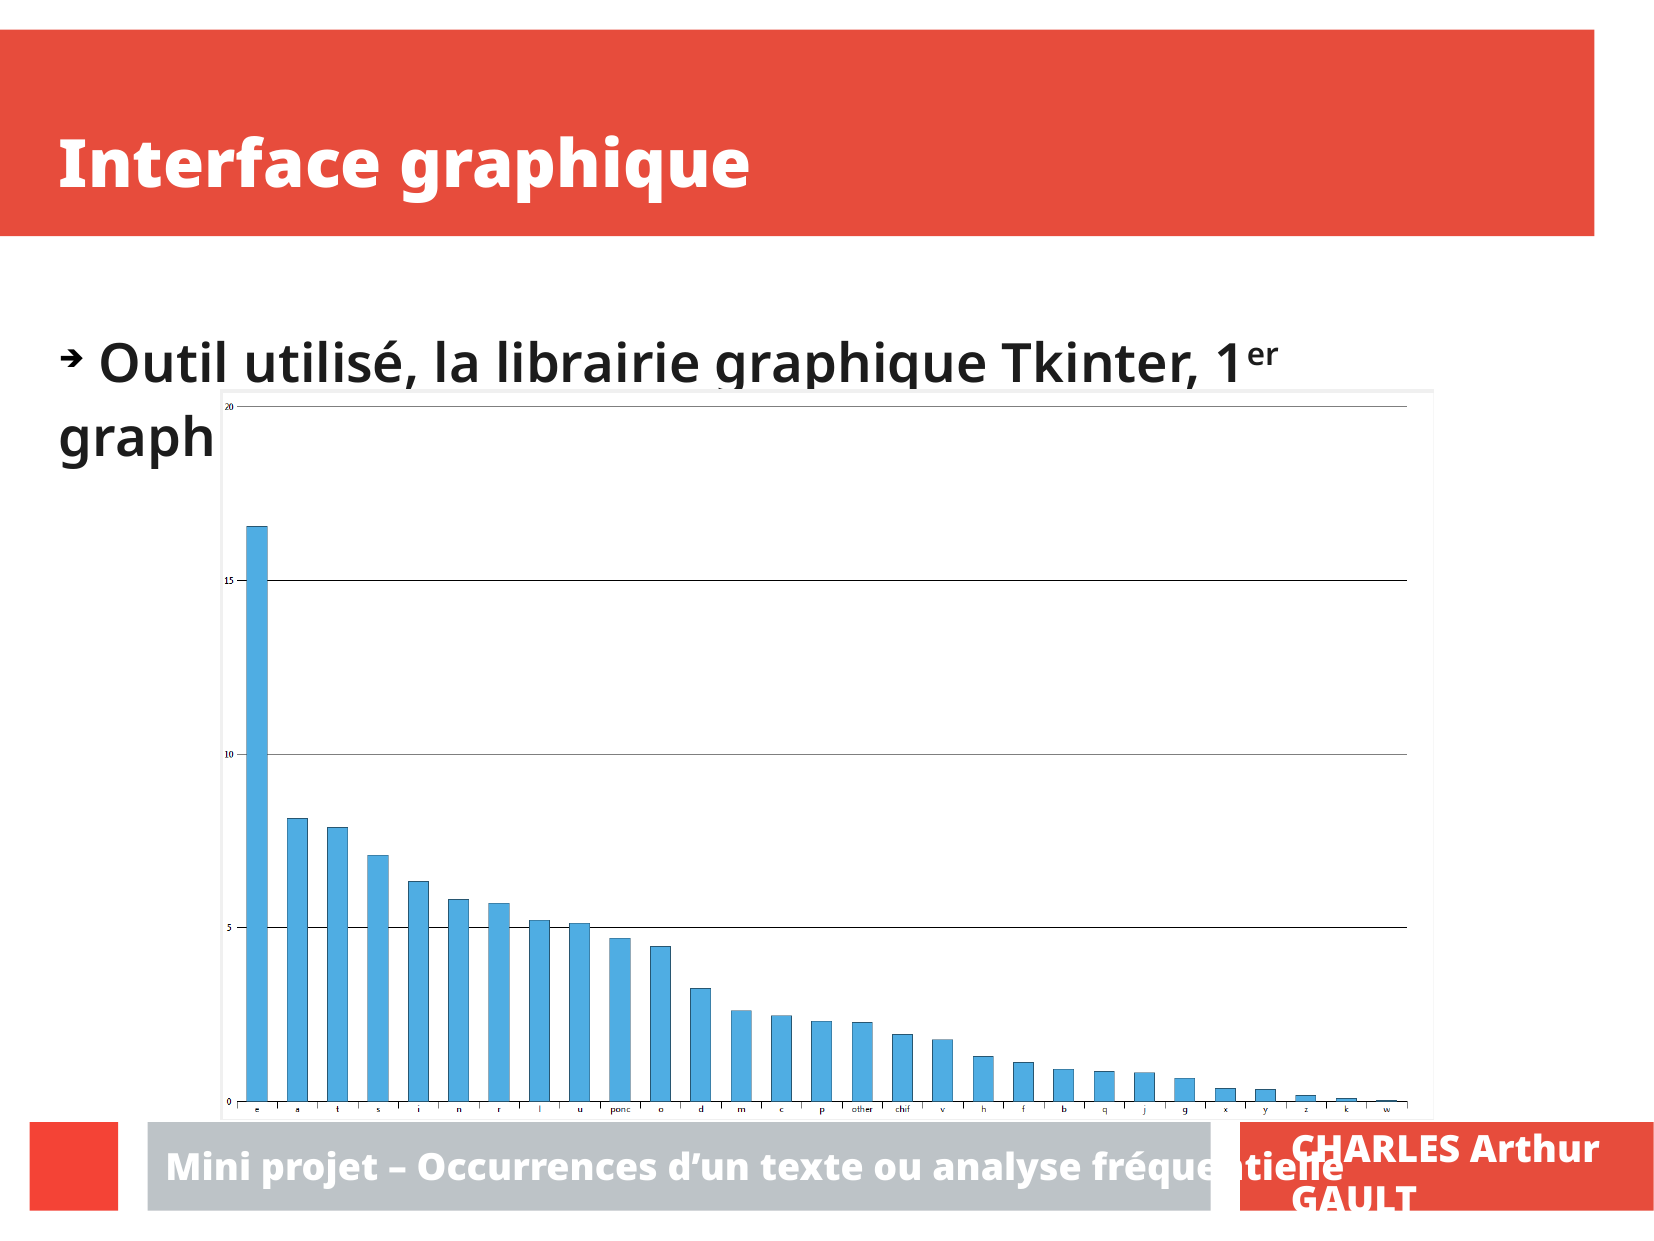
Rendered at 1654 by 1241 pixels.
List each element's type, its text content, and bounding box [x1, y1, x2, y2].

picture [220, 389, 1434, 1120]
title Interface graphique [59, 59, 1595, 207]
list Outil utilisé, la librairie graphique Tkinter, 1er graphique réalisé [59, 324, 1565, 1093]
